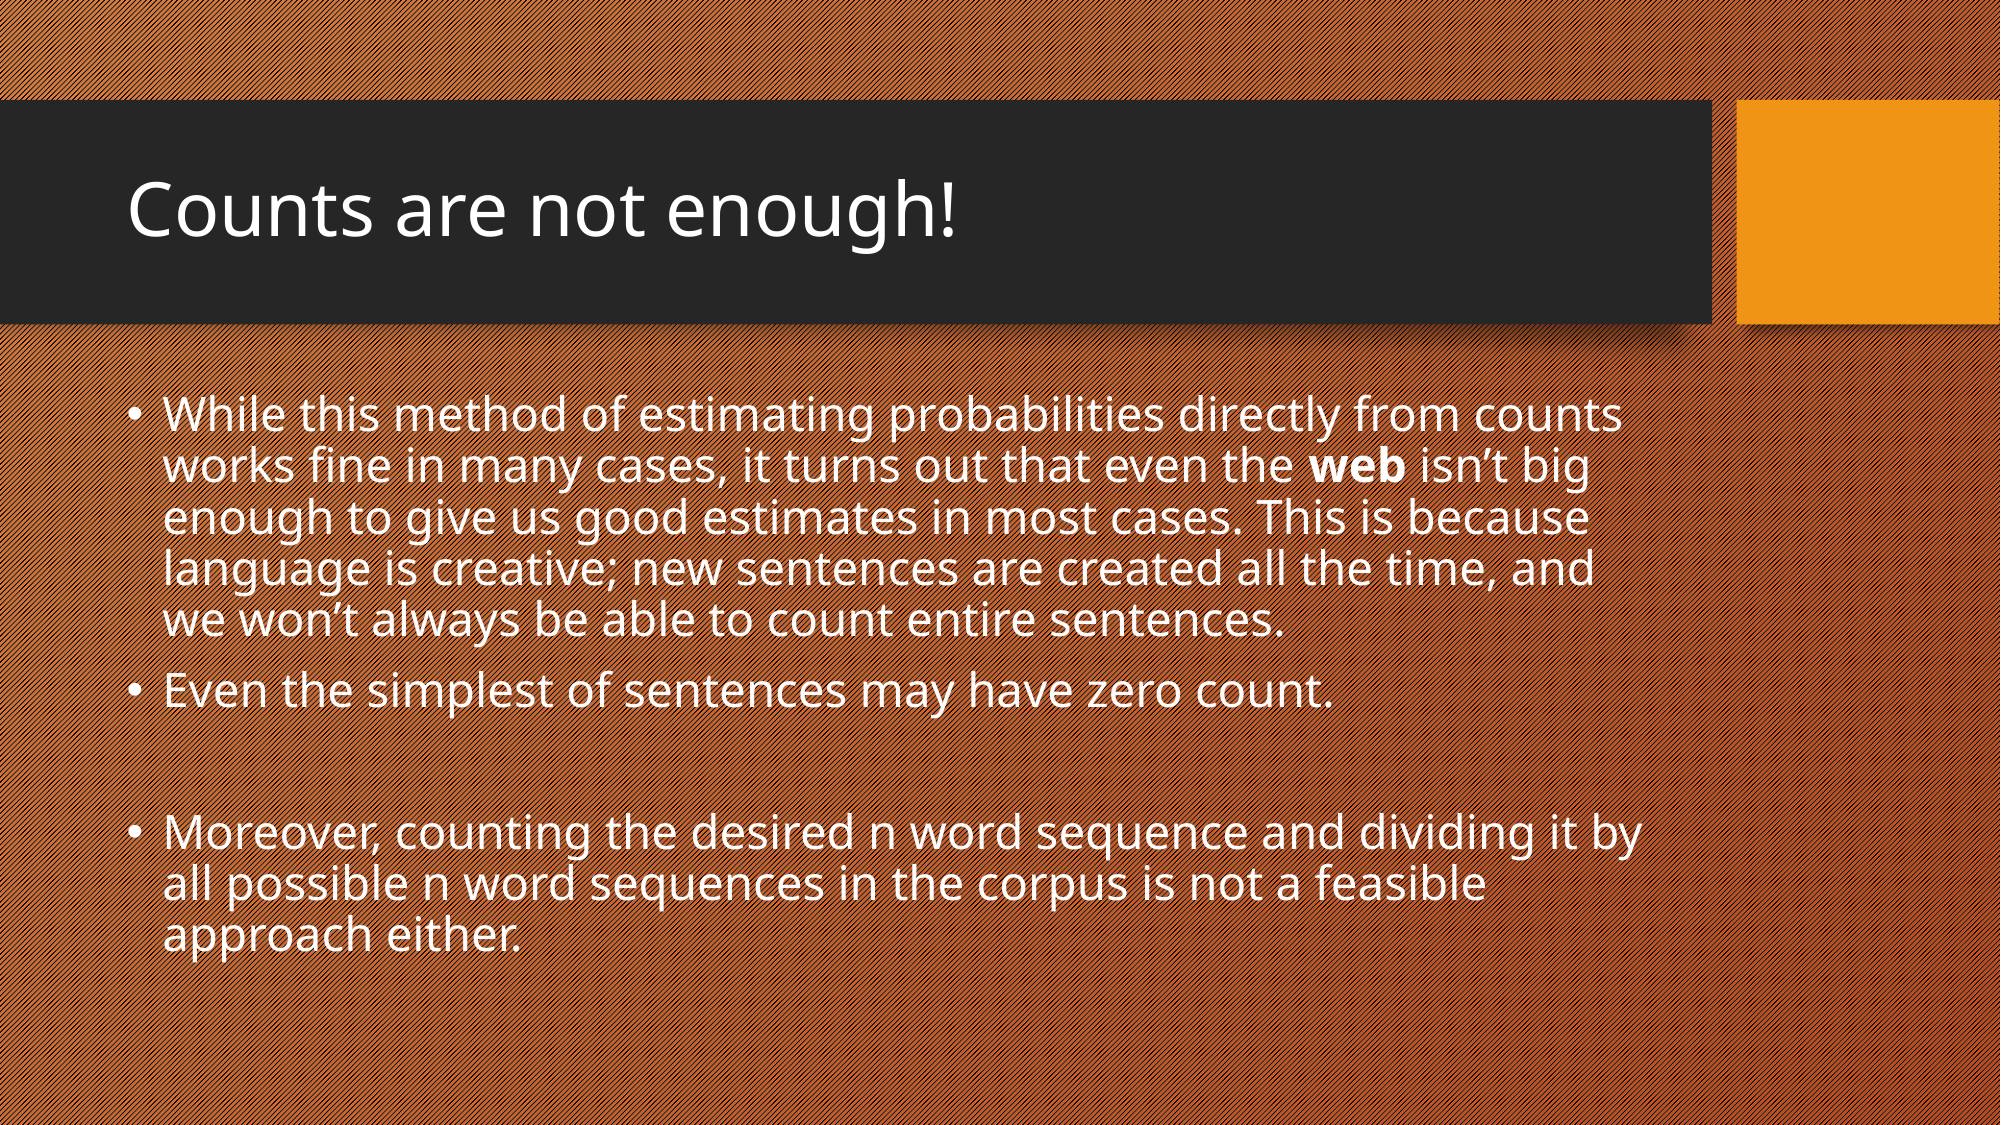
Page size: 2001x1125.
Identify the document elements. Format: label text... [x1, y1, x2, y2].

picture [0, 0, 2000, 1125]
list While this method of estimating probabilities directly from counts works fine in many cases, it turns out that even the web isn’t big enough to give us good estimates in most cases. This is because language is creative; new sentences are created all the time, and we won’t always be able to count entire sentences. Even the simplest of sentences may have zero count. Moreover, counting the desired n word sequence and dividing it by all possible n word sequences in the corpus is not a feasible approach either. [111, 383, 1689, 974]
title Counts are not enough! [111, 123, 1689, 301]
